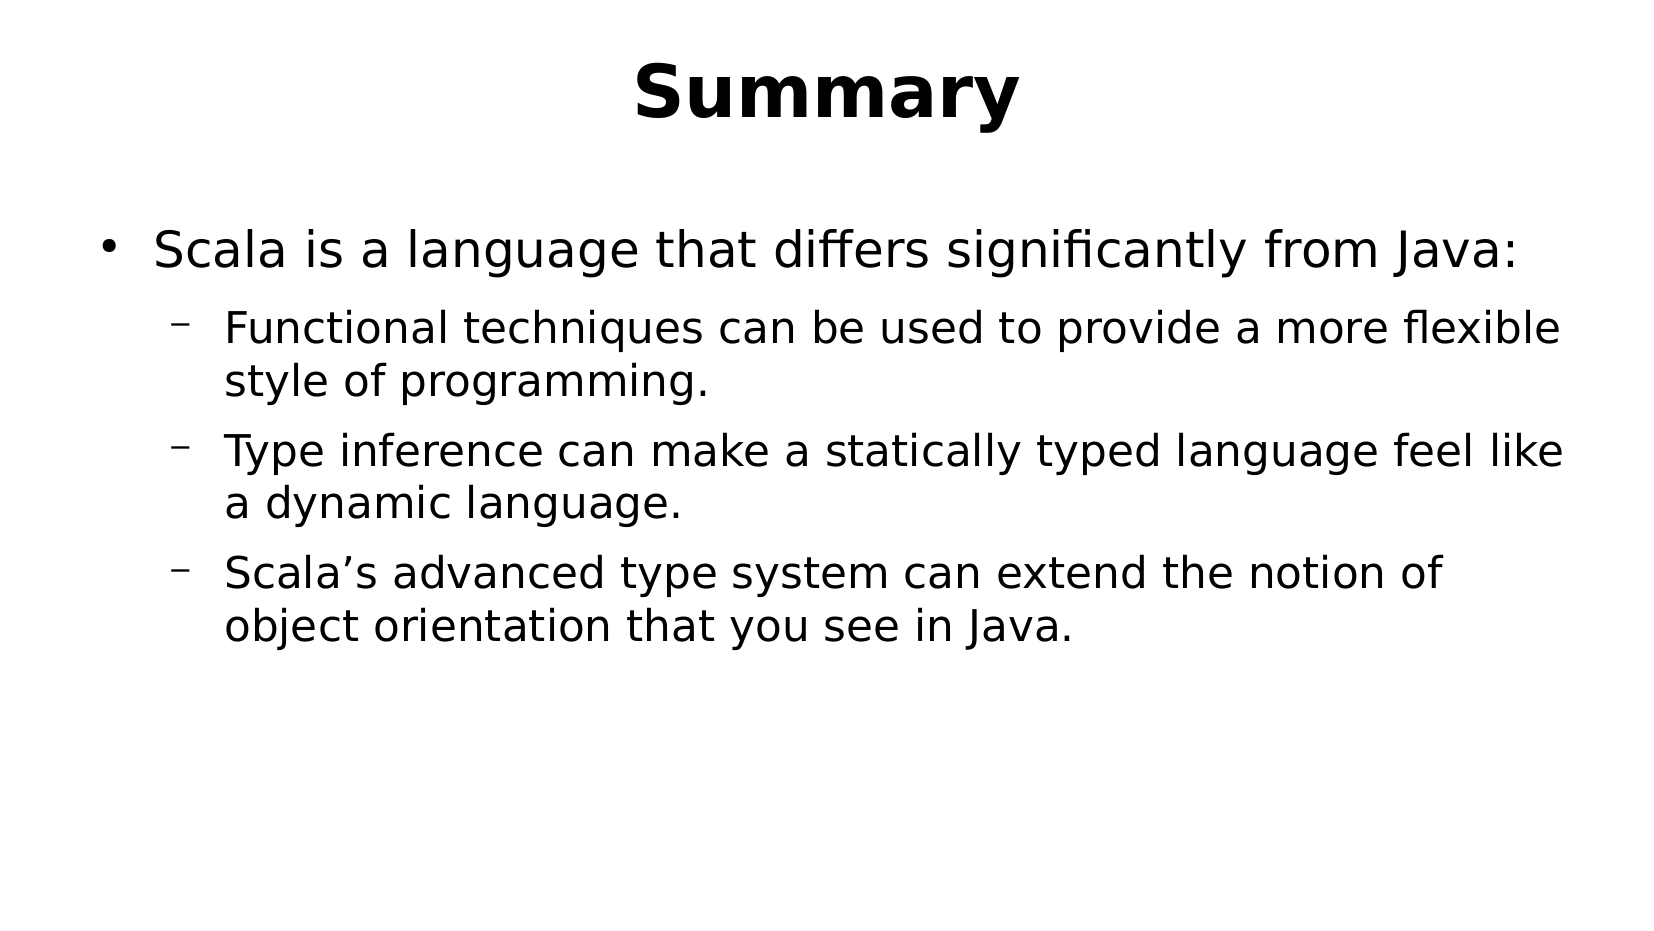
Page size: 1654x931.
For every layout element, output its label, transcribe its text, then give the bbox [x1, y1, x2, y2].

title Summary [82, 37, 1571, 147]
list Scala is a language that differs significantly from Java: Functional techniques can be used to provide a more flexible style of programming. Type inference can make a statically typed language feel like a dynamic language. Scala’s advanced type system can extend the notion of object orientation that you see in Java. [82, 217, 1571, 758]
